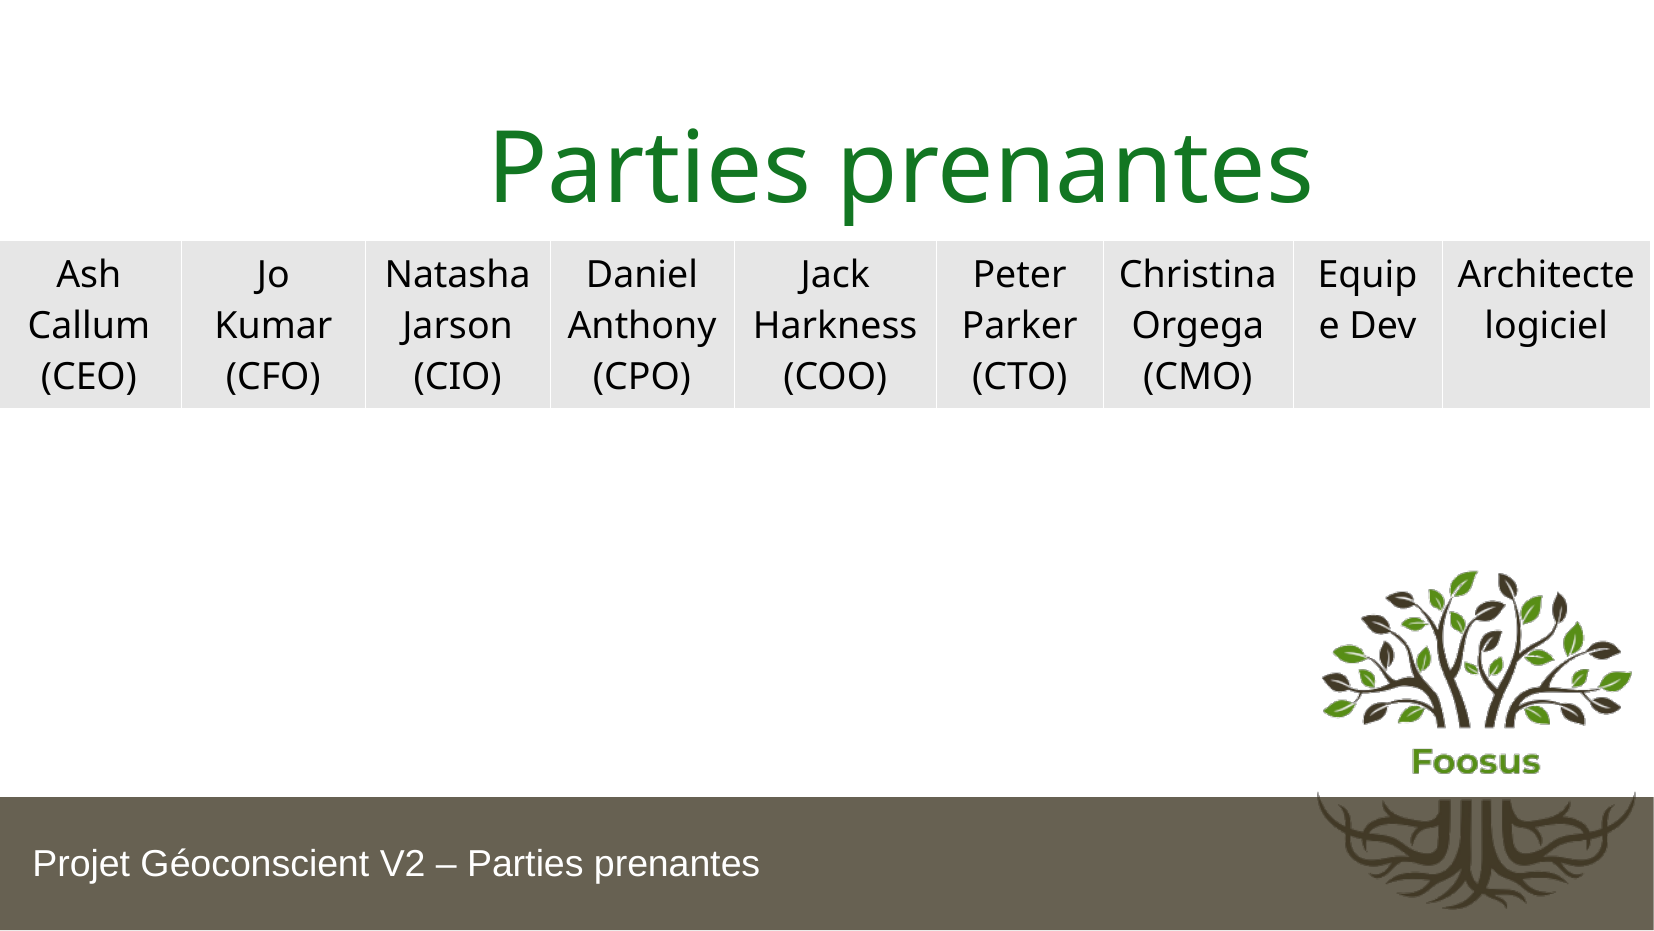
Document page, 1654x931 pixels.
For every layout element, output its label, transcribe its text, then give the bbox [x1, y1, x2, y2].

table_header Ash Callum (CEO) [0, 241, 181, 408]
table_header Jo Kumar (CFO) [182, 241, 365, 408]
text_box Projet Géoconscient V2 – Parties prenantes [17, 835, 1329, 931]
table_header Peter Parker (CTO) [937, 241, 1103, 408]
text_box Parties prenantes [472, 88, 1418, 216]
text_box [0, 797, 1654, 931]
table_header Equipe Dev [1294, 241, 1442, 408]
picture [1299, 560, 1654, 797]
table_header Natasha Jarson (CIO) [366, 241, 550, 408]
table_header Daniel Anthony (CPO) [551, 241, 734, 408]
table_header Architecte logiciel [1443, 241, 1650, 408]
table_header Jack Harkness (COO) [735, 241, 936, 408]
table_header Christina Orgega (CMO) [1104, 241, 1293, 408]
